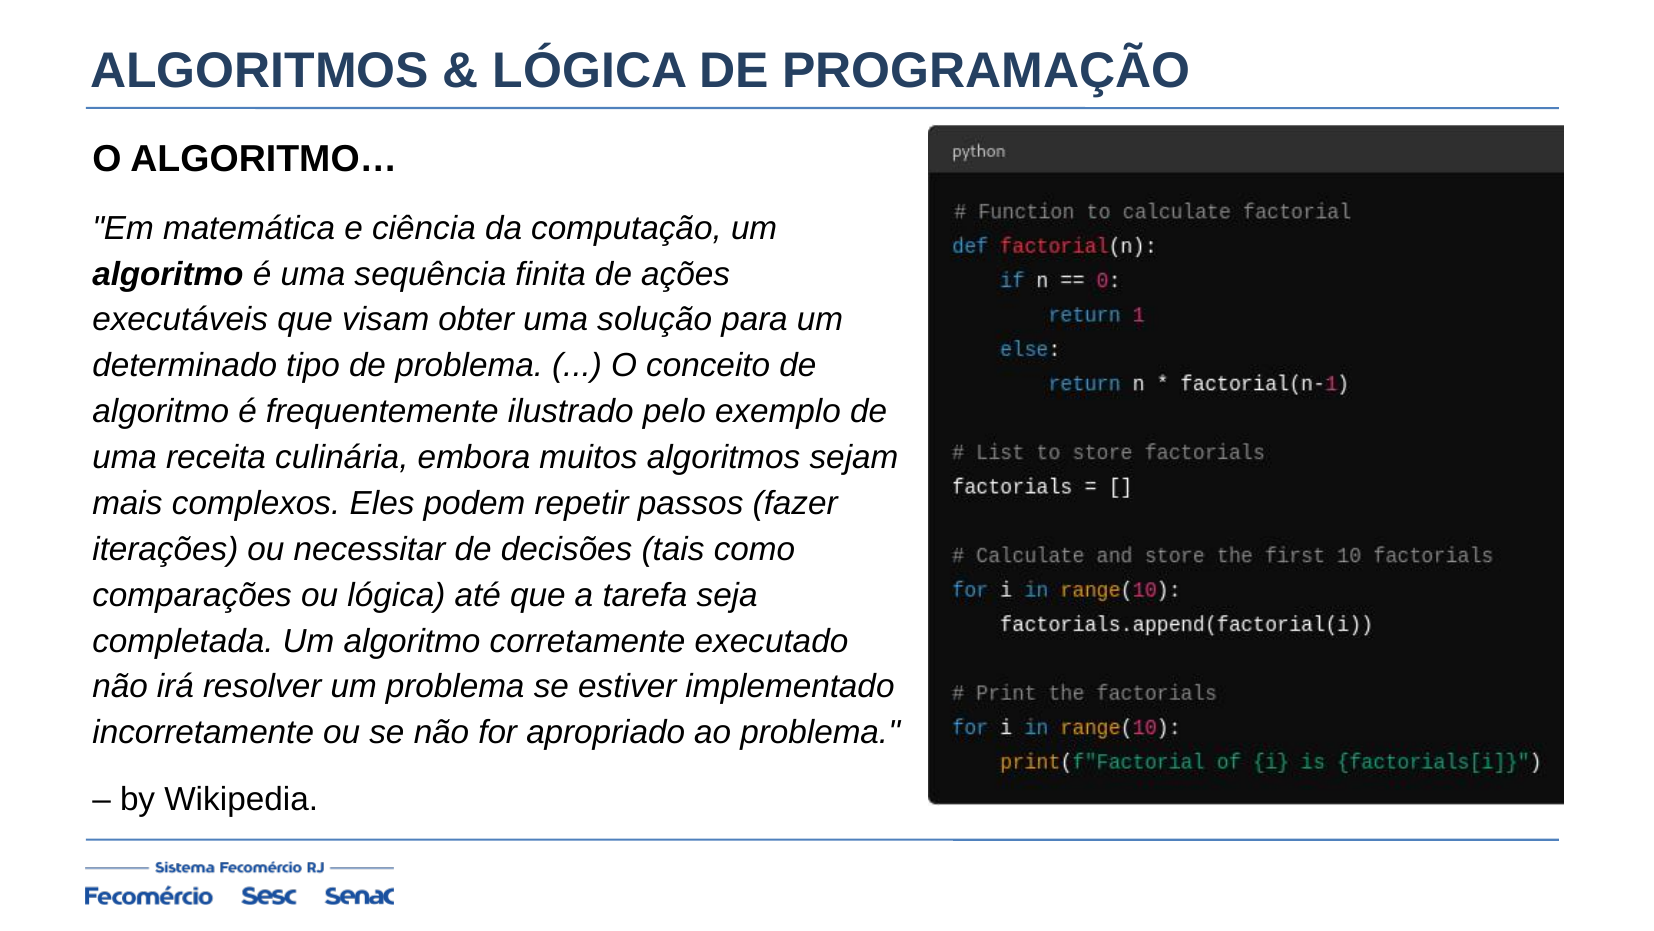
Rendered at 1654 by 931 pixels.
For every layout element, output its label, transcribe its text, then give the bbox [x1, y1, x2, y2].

text_box ALGORITMOS & LÓGICA DE PROGRAMAÇÃO [90, 32, 1564, 104]
picture [62, 845, 416, 921]
picture [928, 124, 1564, 806]
text_box O ALGORITMO… "Em matemática e ciência da computação, um algoritmo é uma sequência finita de ações executáveis que visam obter uma solução para um determinado tipo de problema. (...) O conceito de algoritmo é frequentemente ilustrado pelo exemplo de uma receita culinária, embora muitos algoritmos sejam mais complexos. Eles podem repetir passos (fazer iterações) ou necessitar de decisões (tais como comparações ou lógica) até que a tarefa seja completada. Um algoritmo corretamente executado não irá resolver um problema se estiver implementado incorretamente ou se não for apropriado ao problema." – by Wikipedia. [77, 112, 929, 836]
